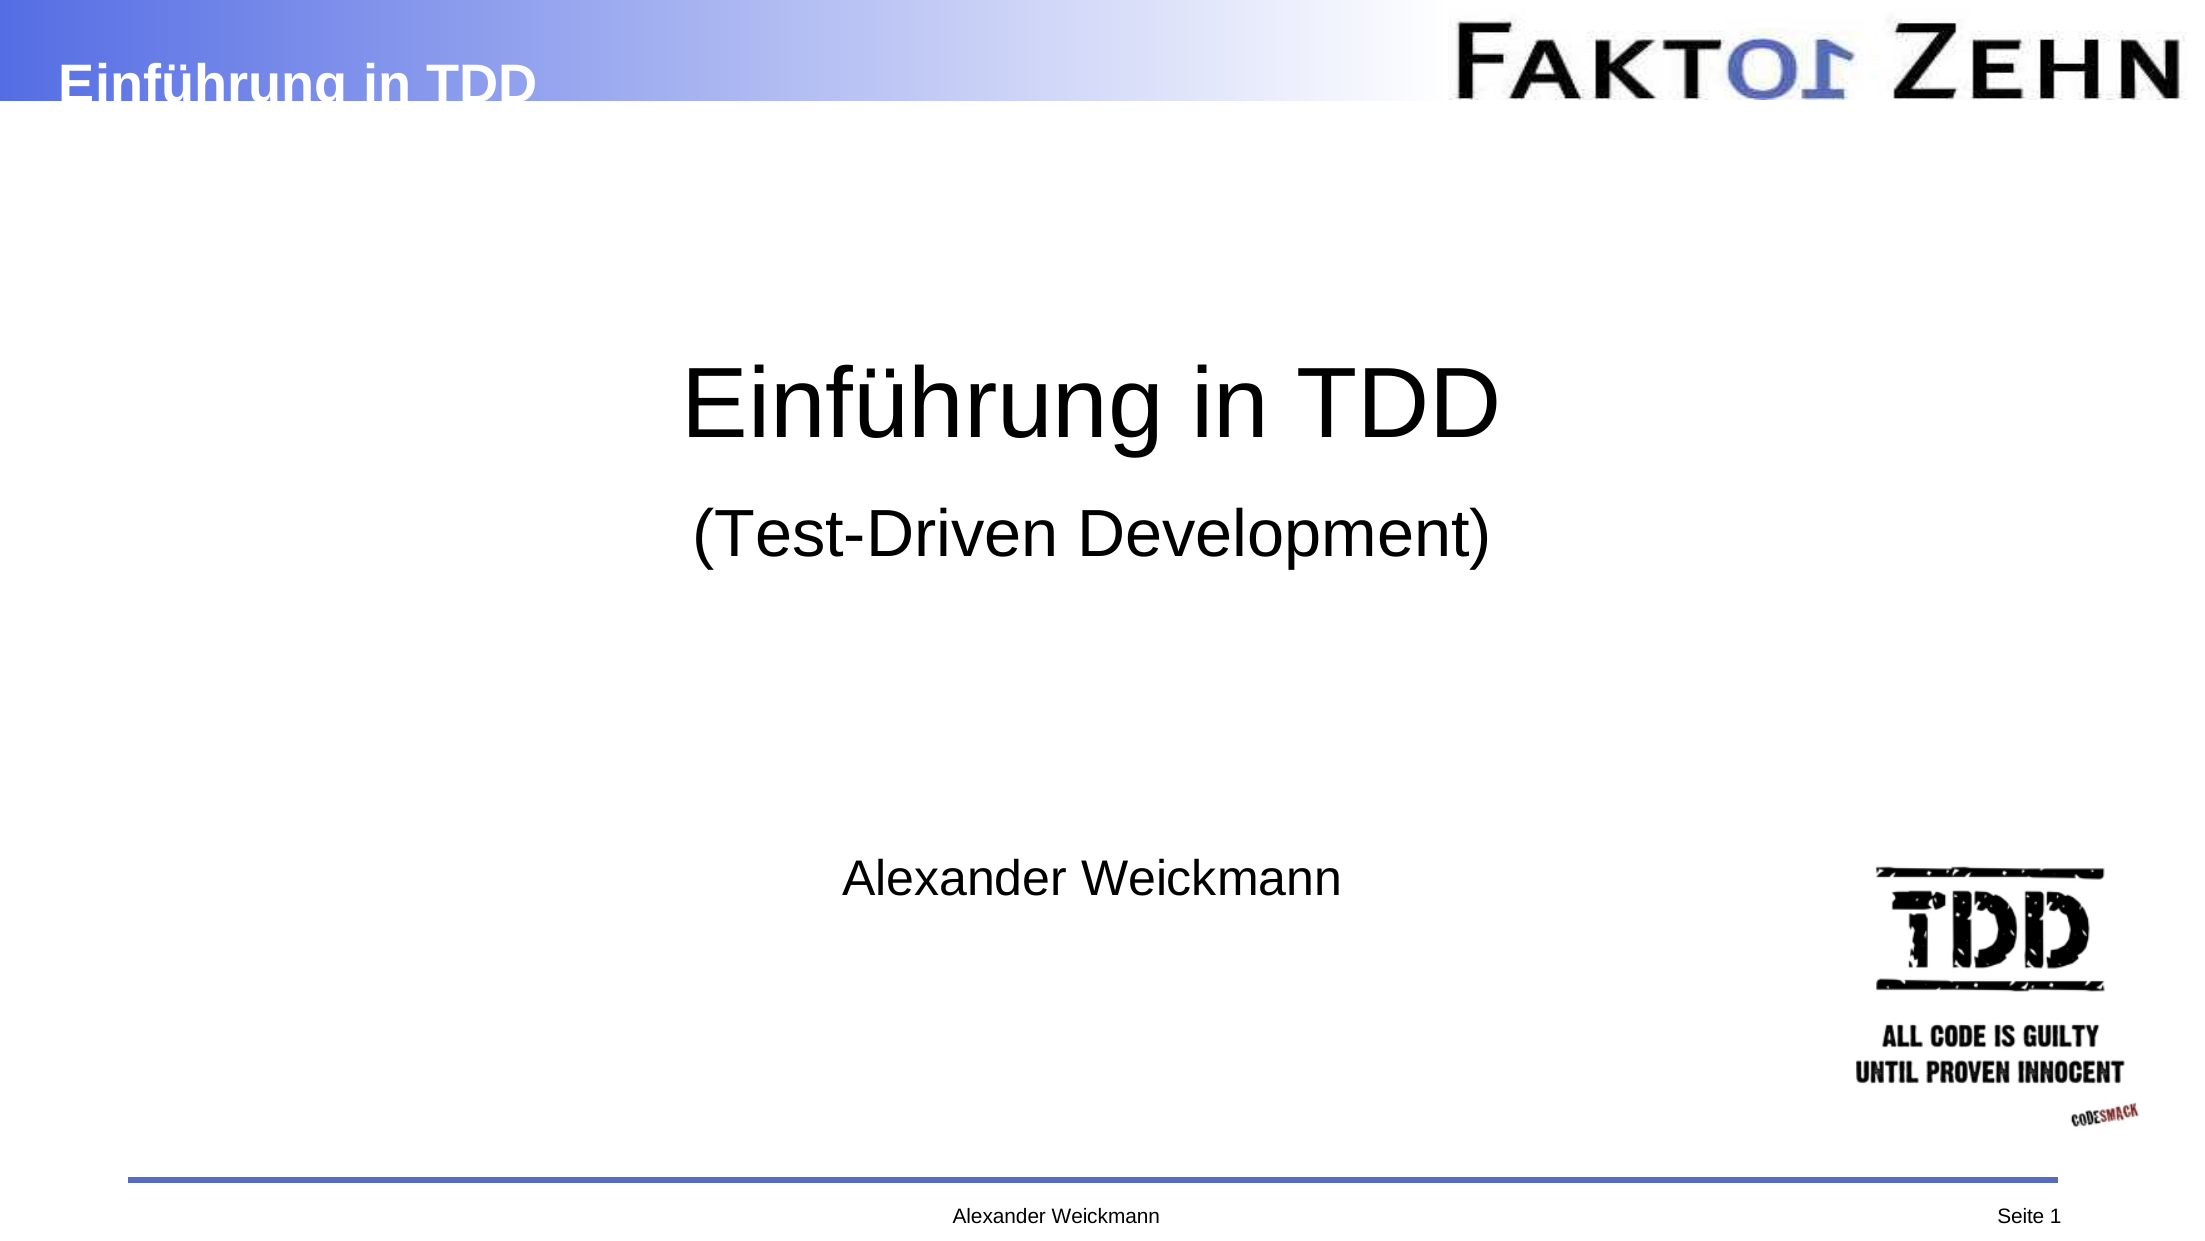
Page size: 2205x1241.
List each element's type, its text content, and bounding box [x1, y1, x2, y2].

picture [1448, 7, 2191, 100]
picture [1840, 808, 2141, 1176]
text_box Einführung in TDD (Test-Driven Development) Alexander Weickmann [309, 178, 1875, 1088]
